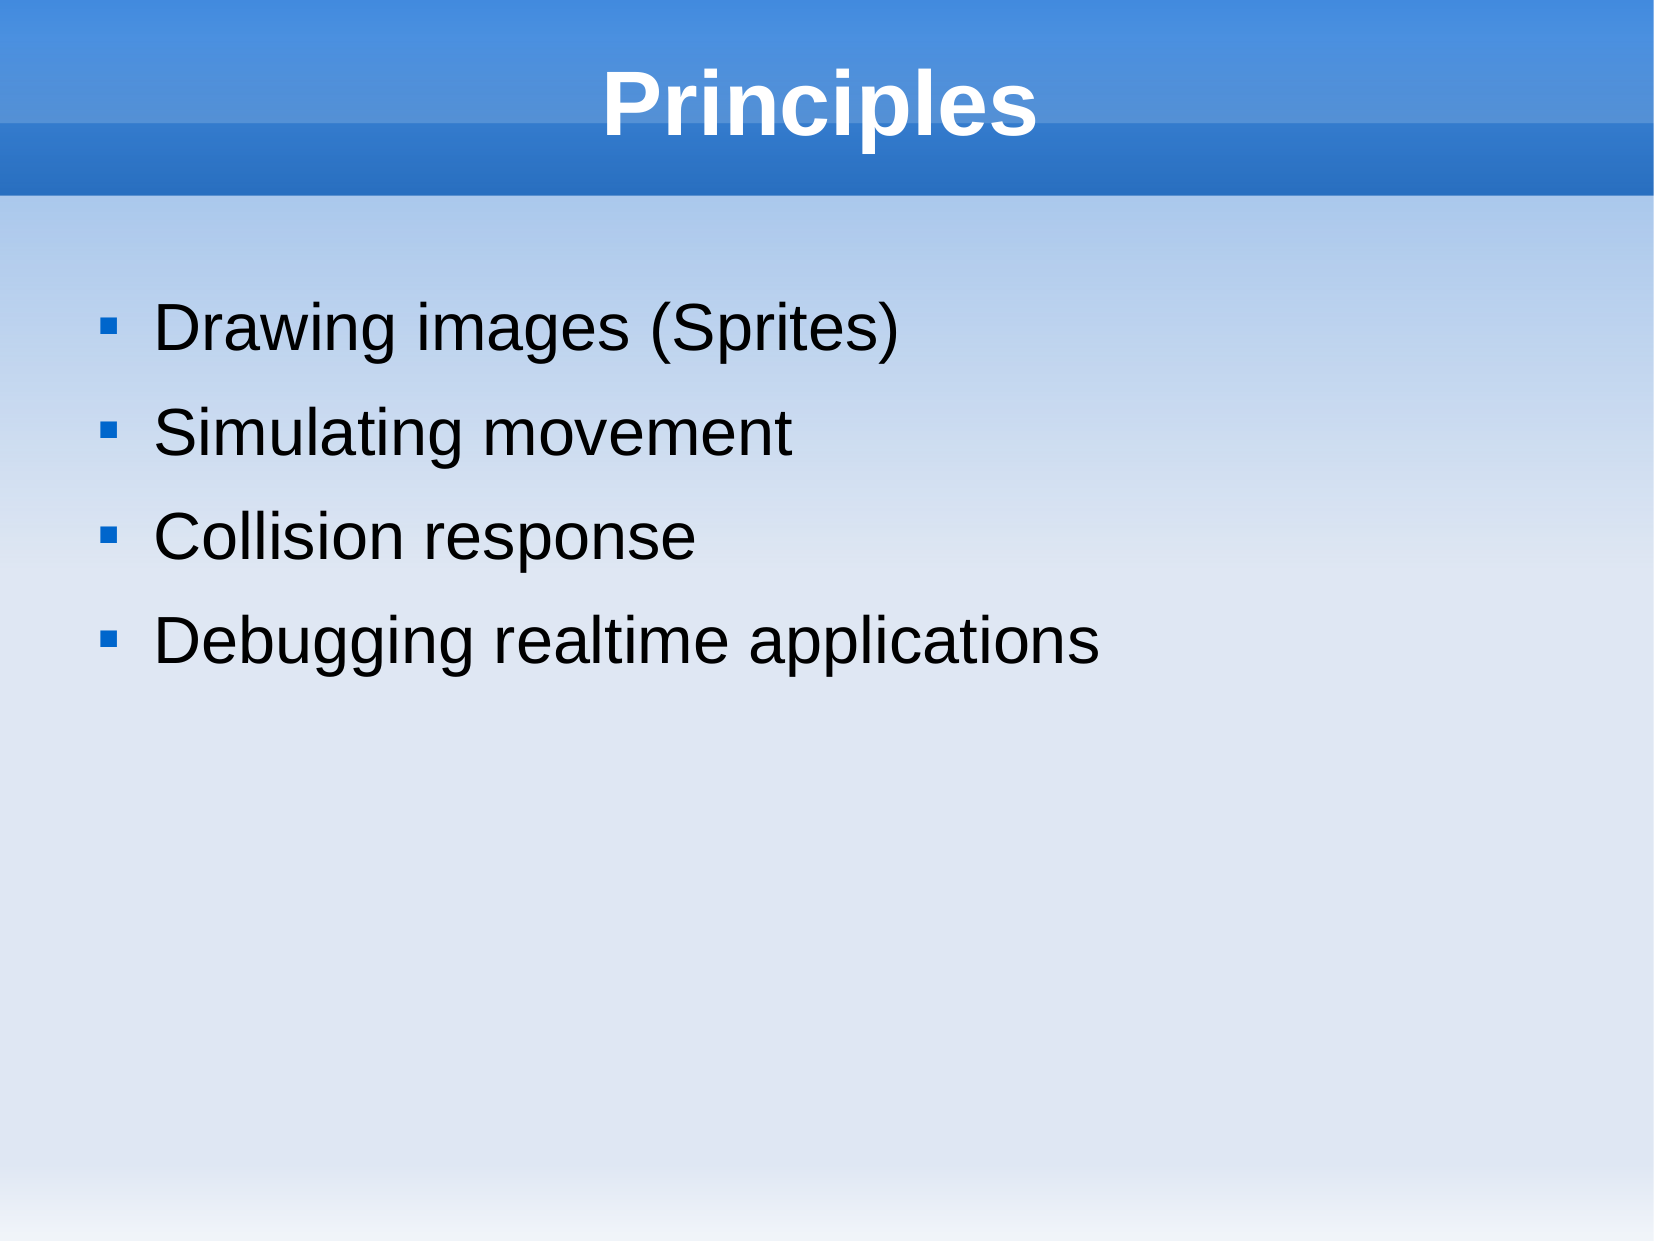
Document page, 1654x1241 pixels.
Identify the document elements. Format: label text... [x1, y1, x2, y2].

list Drawing images (Sprites) Simulating movement Collision response Debugging realtime applications [82, 290, 1571, 1109]
title Principles [76, 0, 1565, 208]
picture [0, 0, 1654, 1241]
